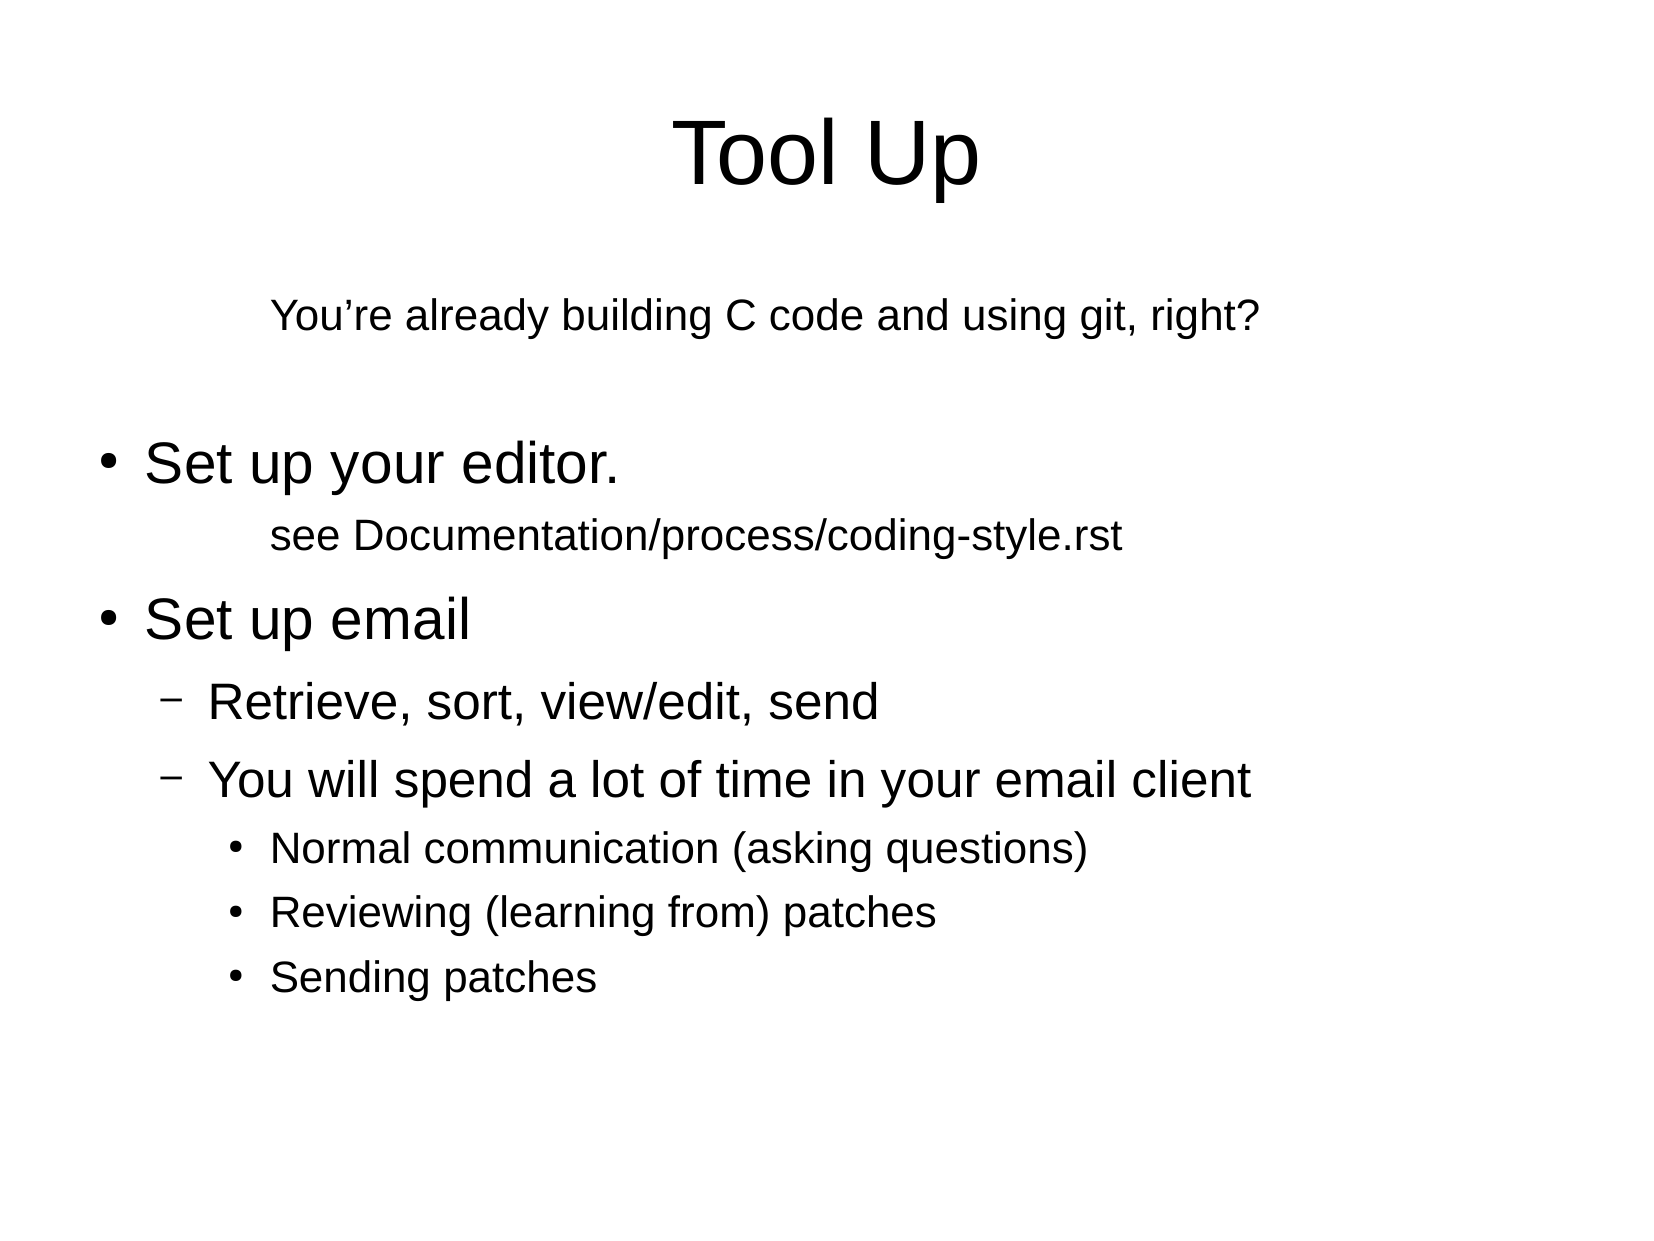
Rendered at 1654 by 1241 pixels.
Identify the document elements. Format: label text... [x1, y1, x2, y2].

title Tool Up [82, 49, 1571, 257]
list You’re already building C code and using git, right? Set up your editor. see Documentation/process/coding-style.rst Set up email Retrieve, sort, view/edit, send You will spend a lot of time in your email client Normal communication (asking questions) Reviewing (learning from) patches Sending patches [82, 290, 1571, 1010]
